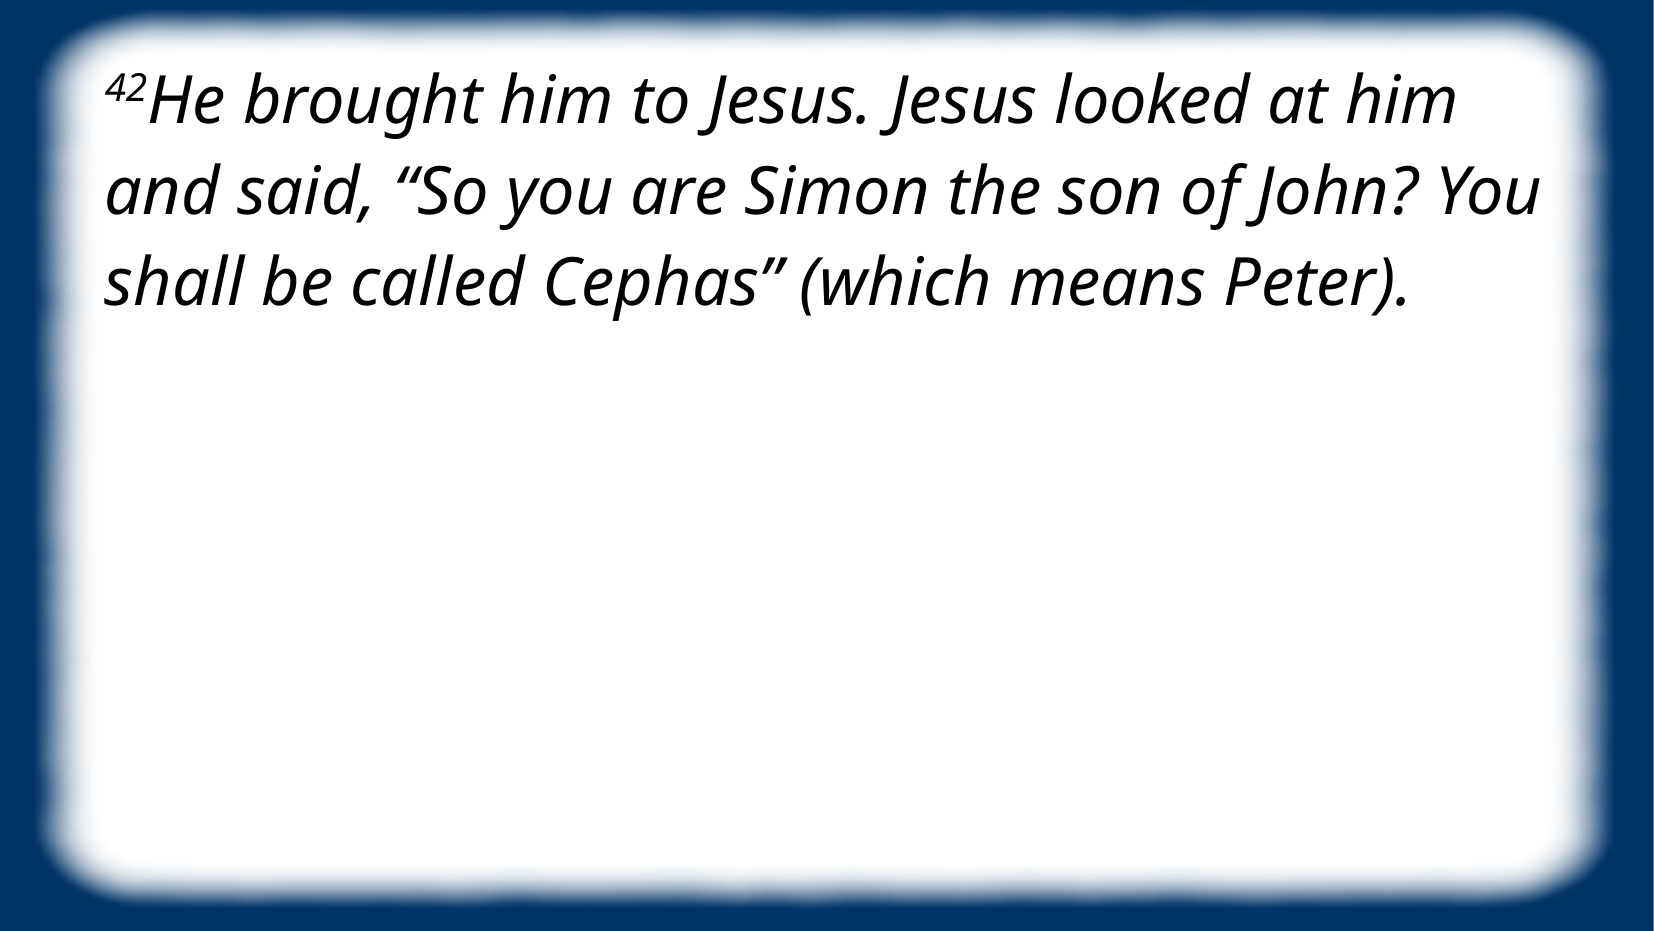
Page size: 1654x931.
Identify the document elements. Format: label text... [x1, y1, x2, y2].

picture [0, 0, 1654, 931]
text_box 42He brought him to Jesus. Jesus looked at him and said, “So you are Simon the son of John? You shall be called Cephas” (which means Peter). [90, 45, 1561, 415]
